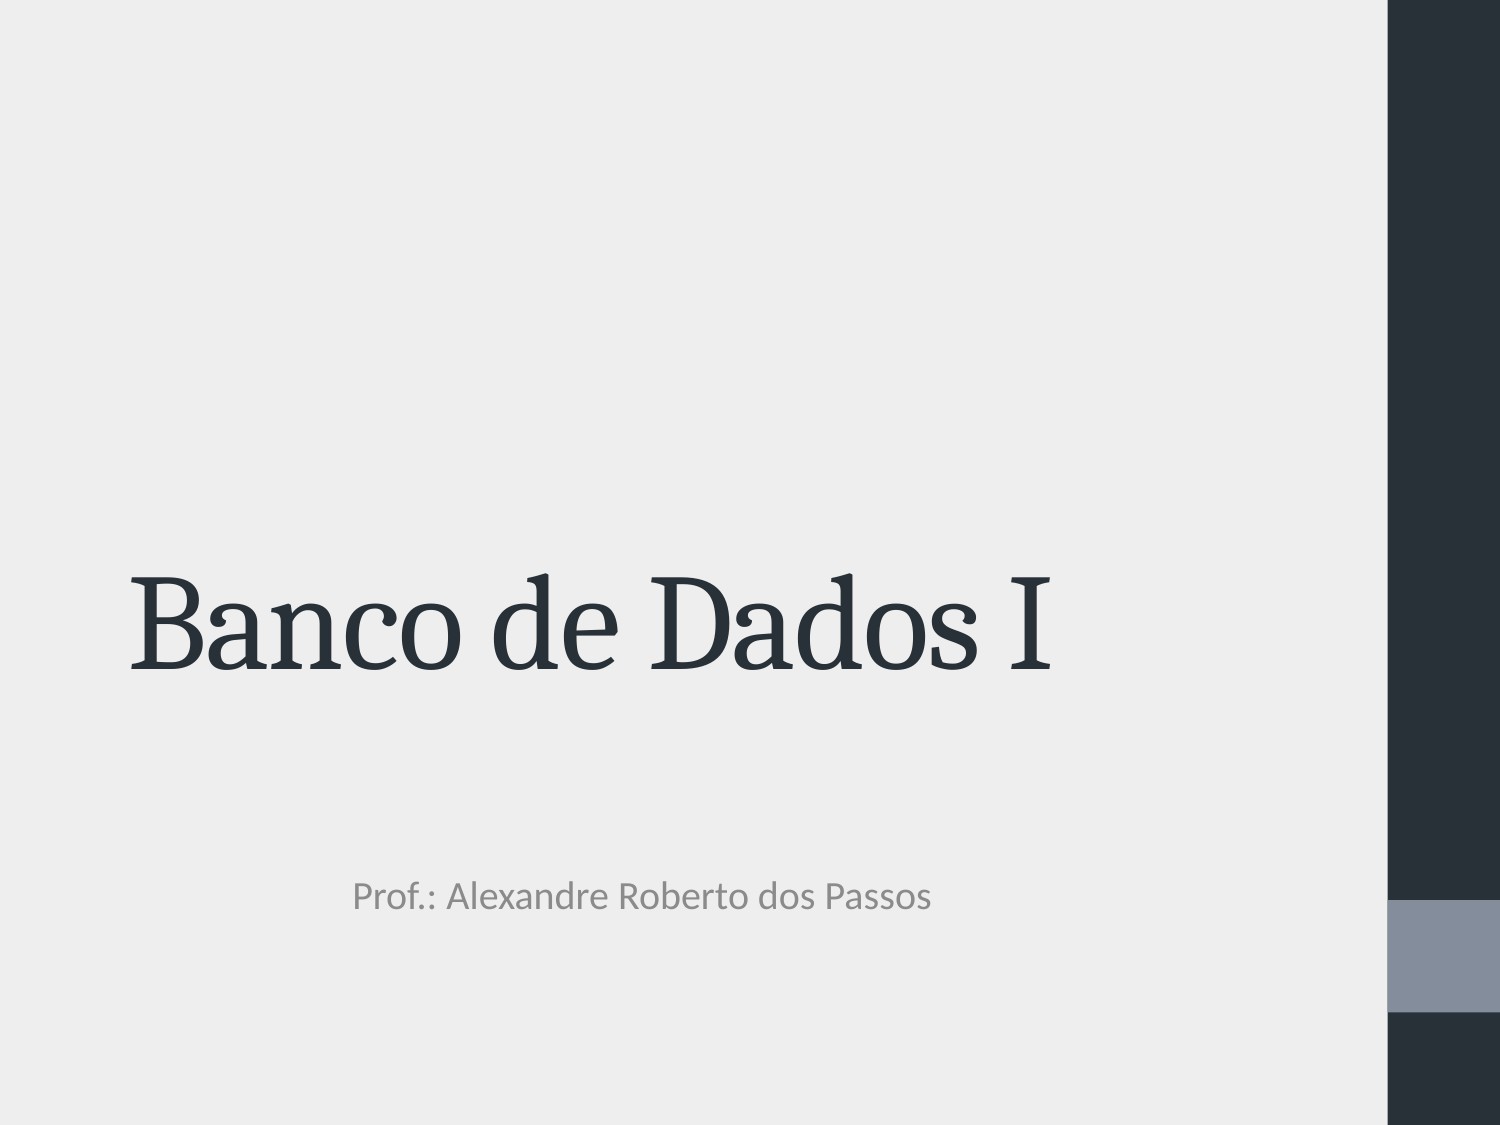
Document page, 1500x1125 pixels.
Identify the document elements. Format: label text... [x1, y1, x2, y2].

subtitle Prof.: Alexandre Roberto dos Passos [112, 750, 1173, 925]
title Banco de Dados I [112, 278, 1350, 705]
